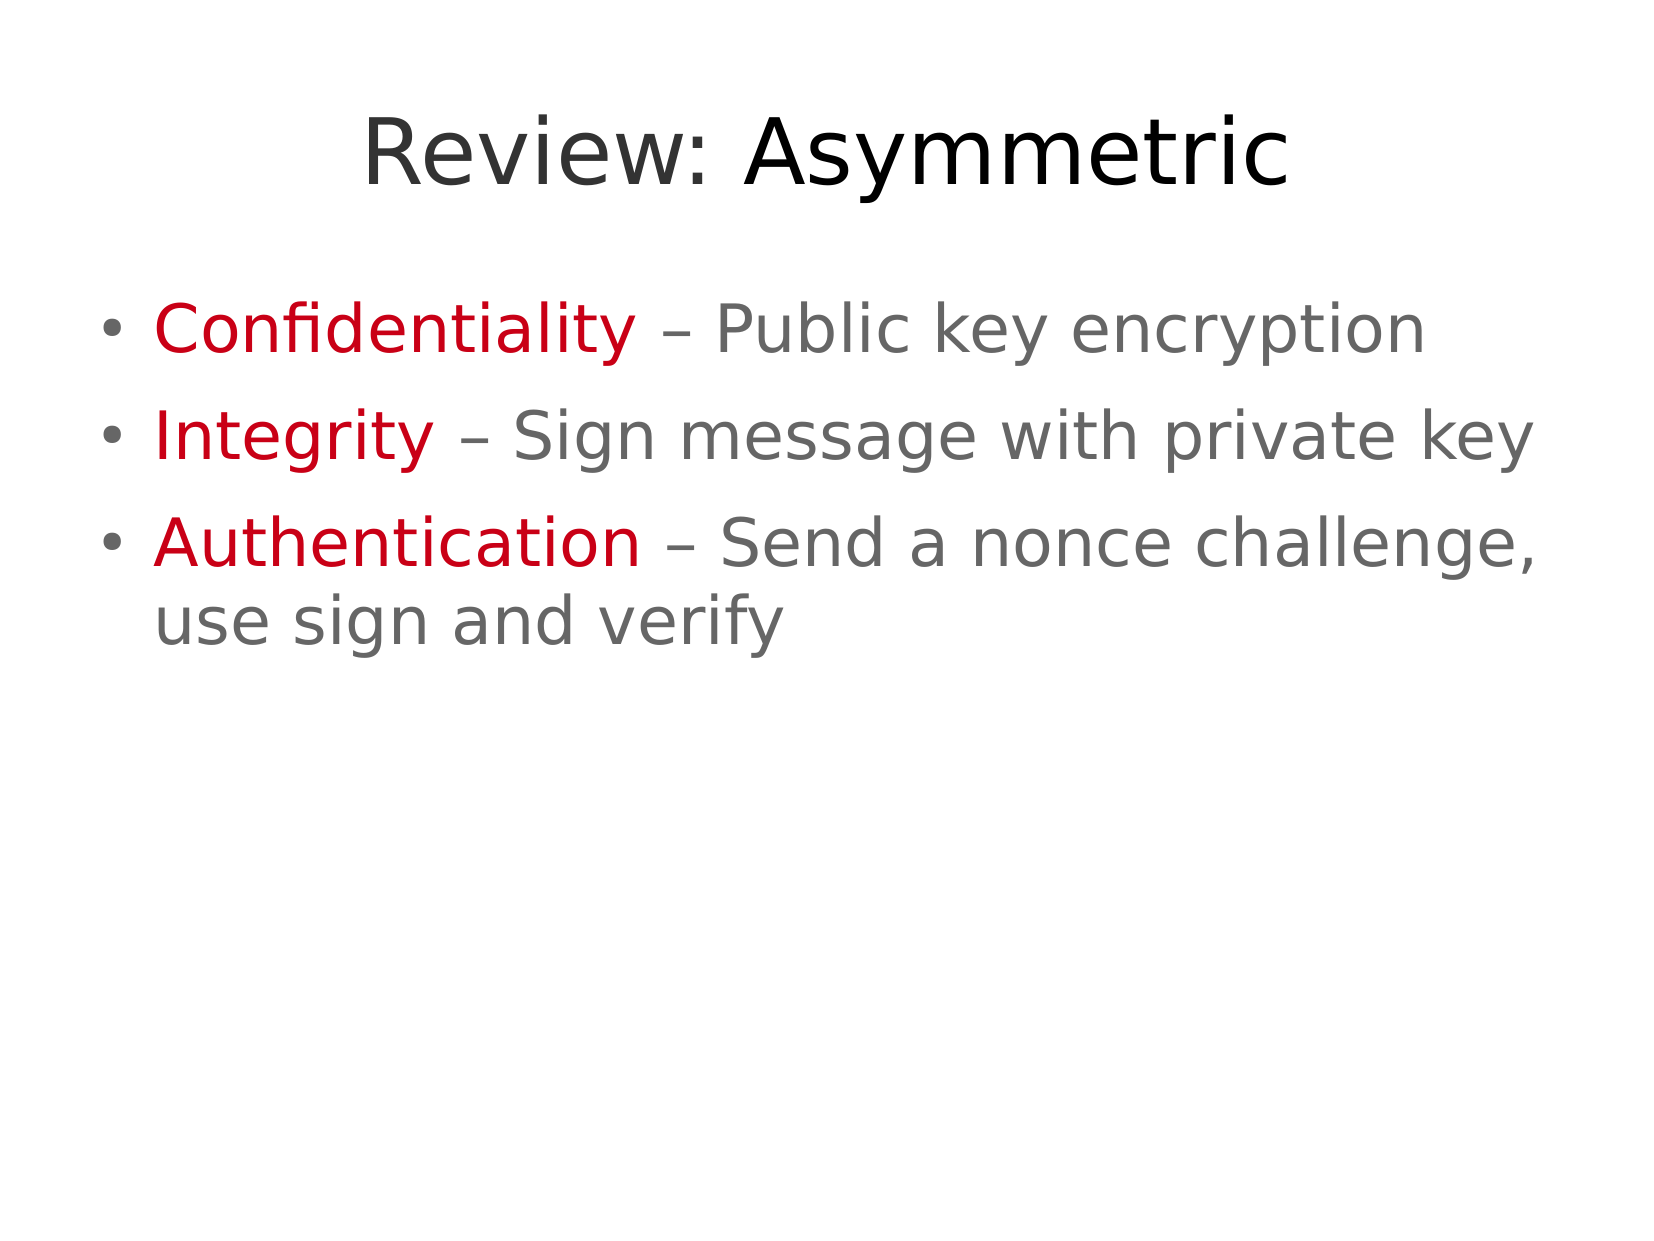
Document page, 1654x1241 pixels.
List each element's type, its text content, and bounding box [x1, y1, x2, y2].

title Review: Asymmetric [82, 56, 1571, 250]
list Confidentiality – Public key encryption Integrity – Sign message with private key Authentication – Send a nonce challenge, use sign and verify [82, 290, 1571, 1109]
